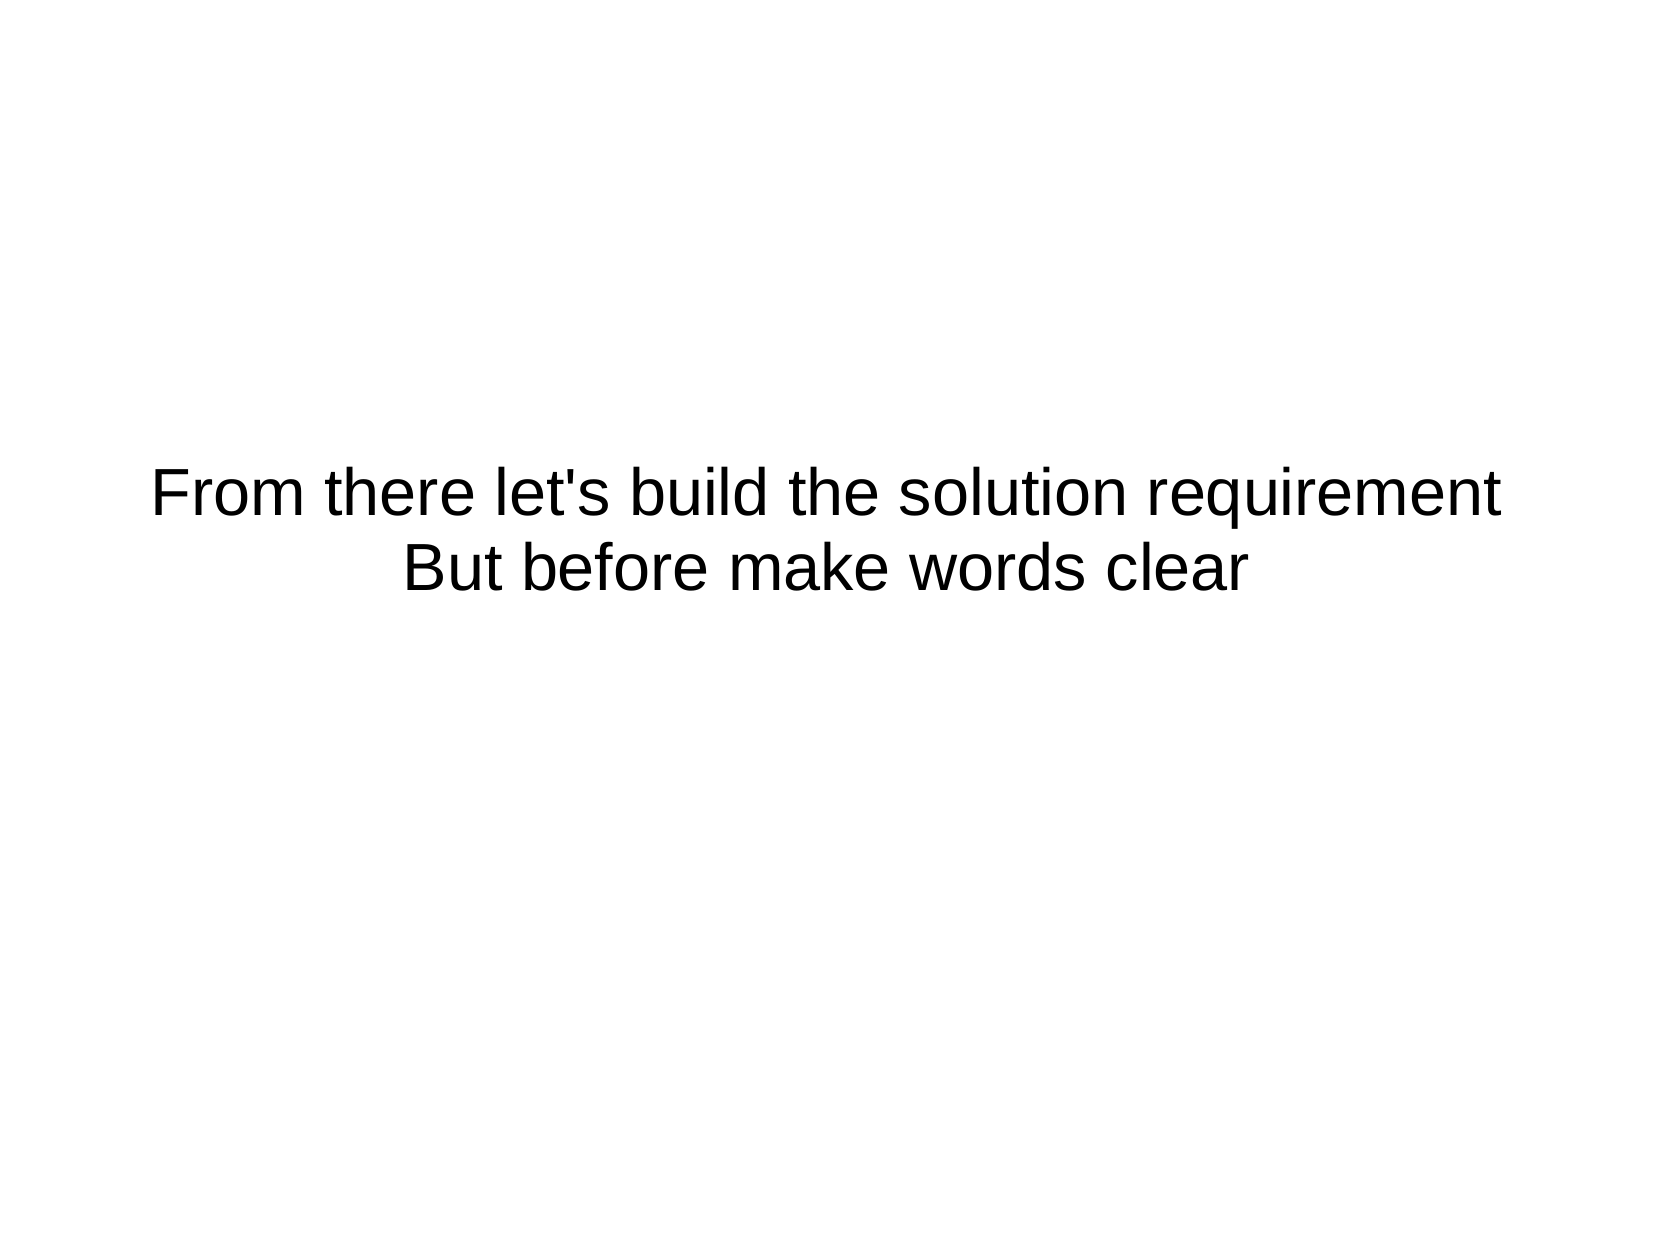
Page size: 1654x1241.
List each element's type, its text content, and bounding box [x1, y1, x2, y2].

subtitle From there let's build the solution requirement But before make words clear [82, 49, 1571, 1010]
